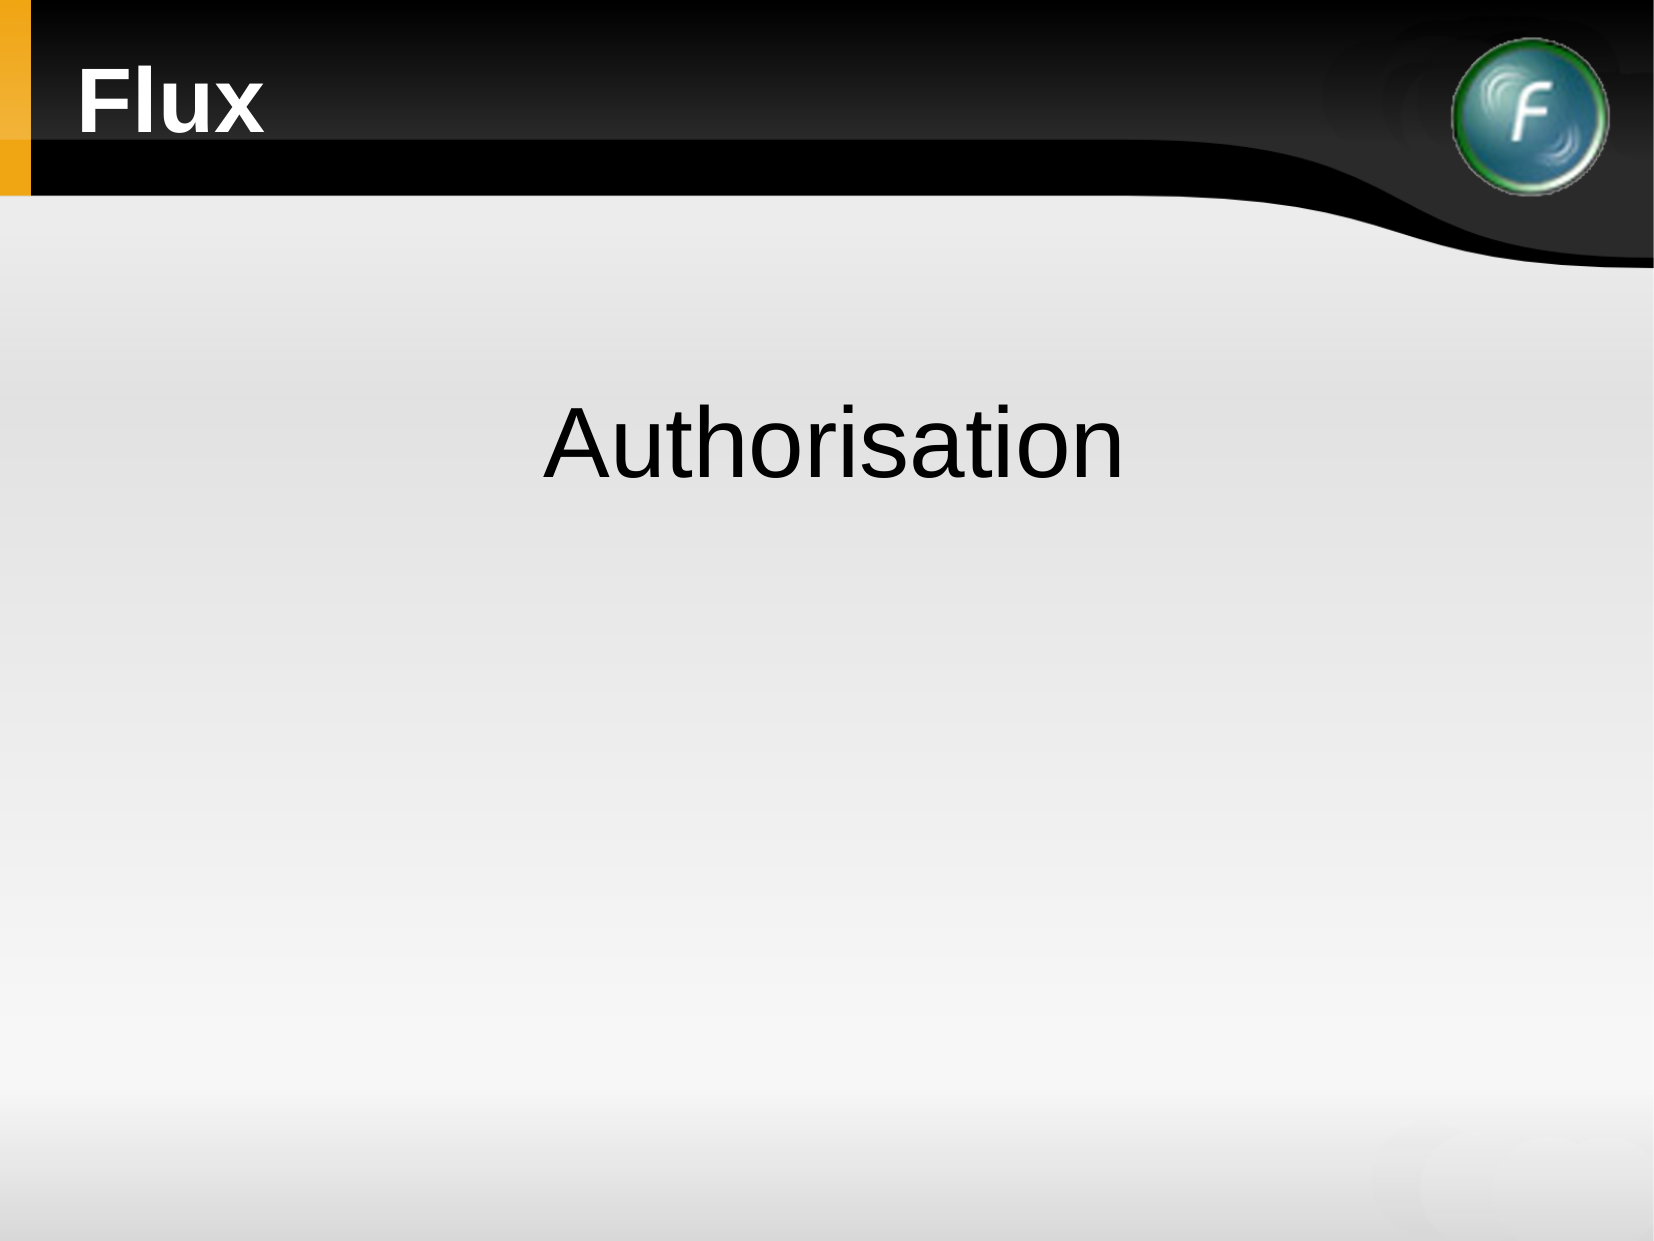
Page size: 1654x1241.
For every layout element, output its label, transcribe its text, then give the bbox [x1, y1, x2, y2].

list Authorisation [82, 290, 1571, 1109]
title Flux [76, 0, 1565, 208]
picture [0, 0, 1654, 1241]
